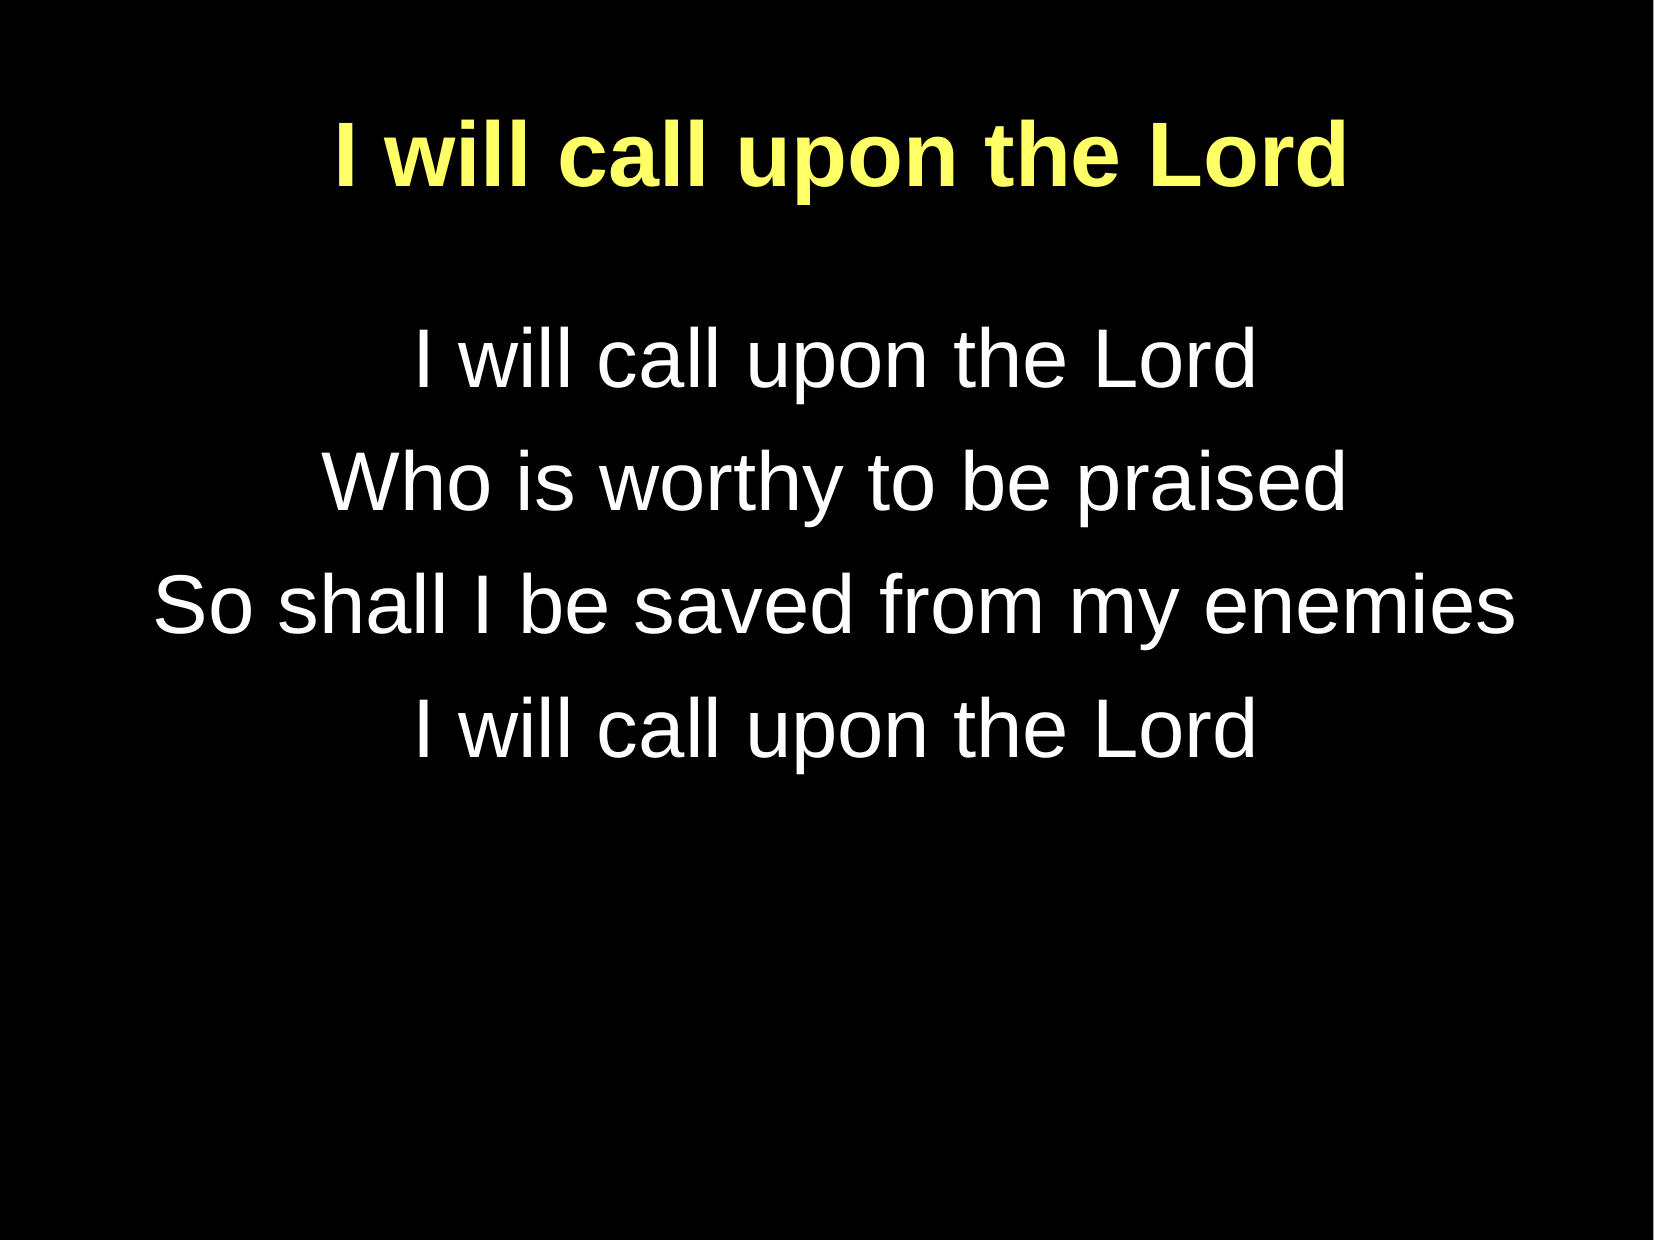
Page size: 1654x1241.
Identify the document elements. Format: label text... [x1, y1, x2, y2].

title I will call upon the Lord [82, 49, 1571, 257]
list I will call upon the Lord Who is worthy to be praised So shall I be saved from my enemies I will call upon the Lord [0, 307, 1654, 1027]
